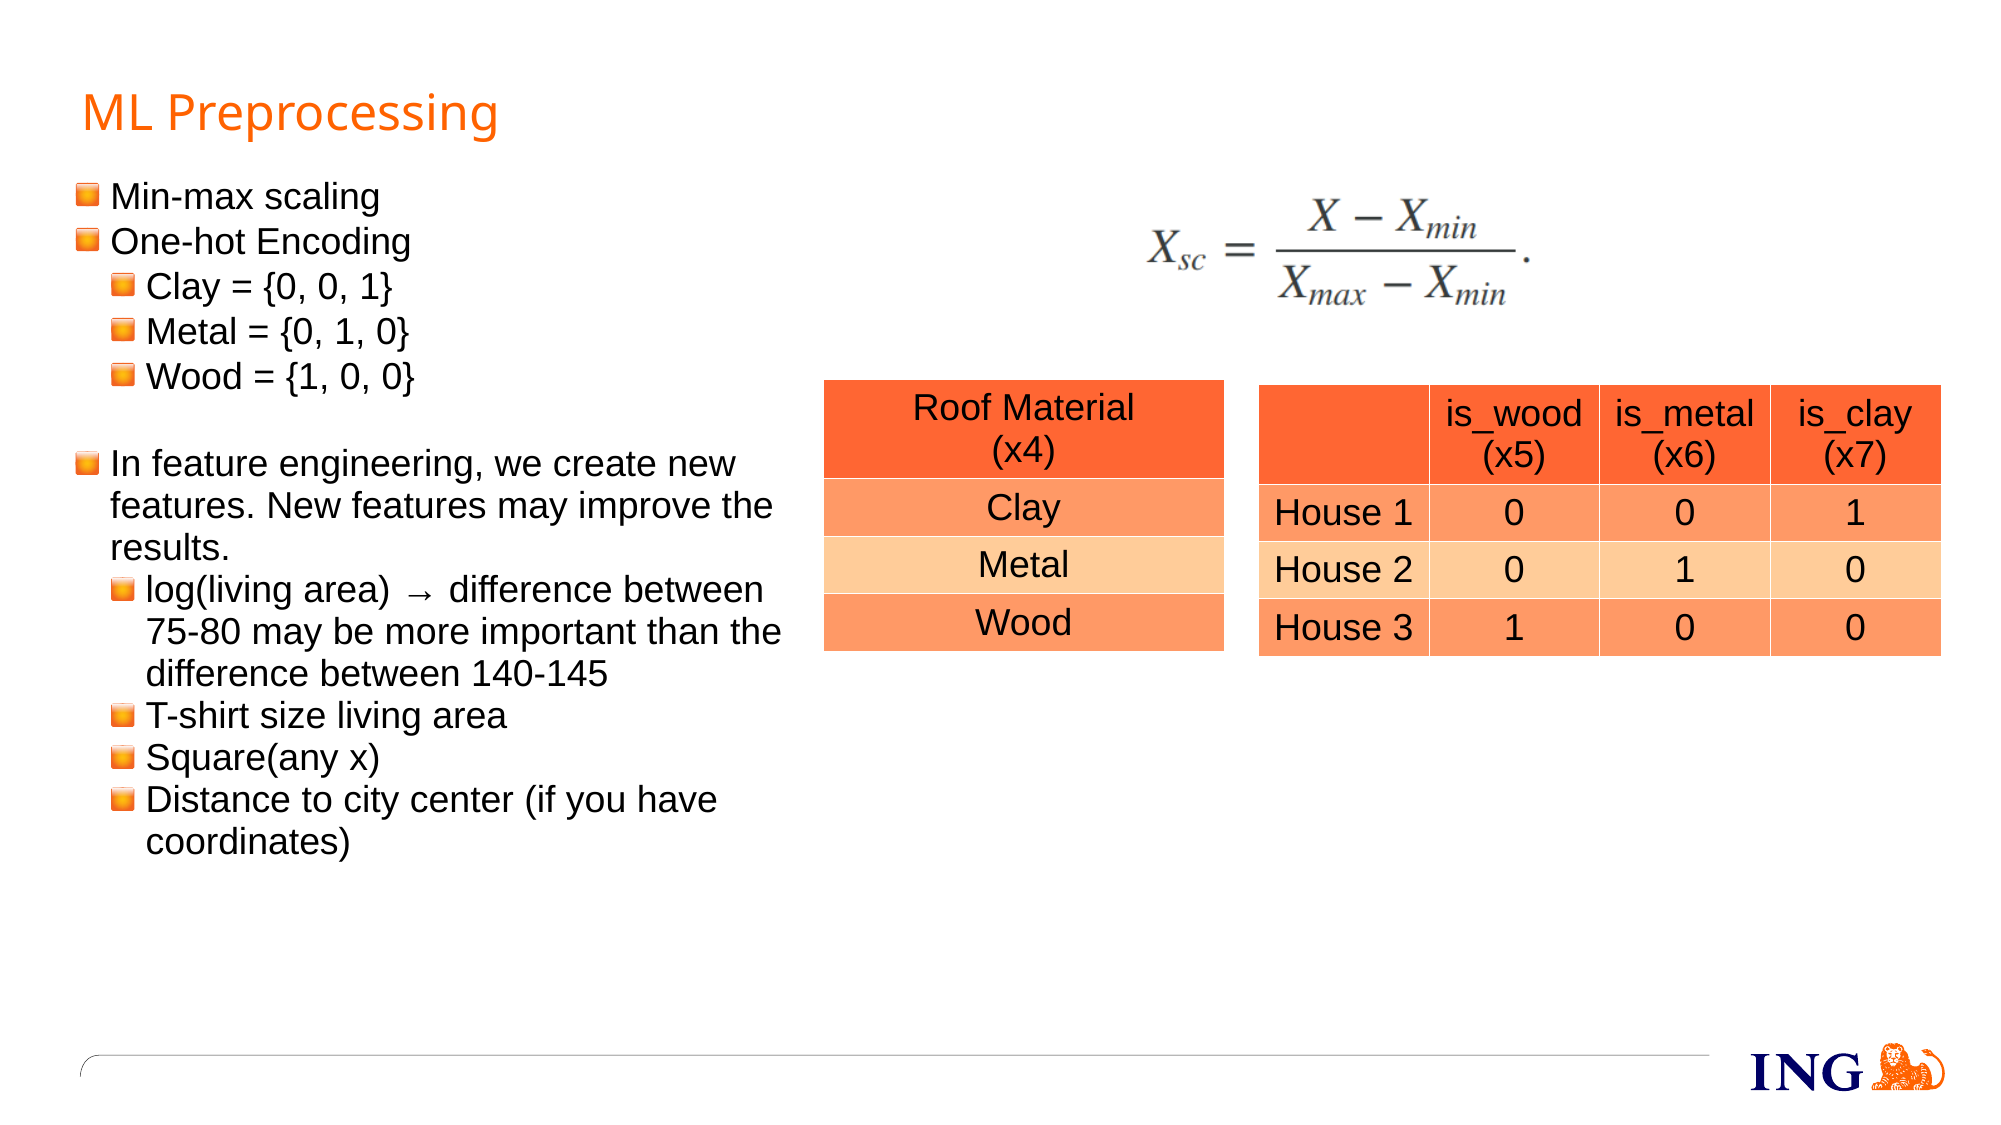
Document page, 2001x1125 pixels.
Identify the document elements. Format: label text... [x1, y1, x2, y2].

table_cell 0 [1430, 542, 1599, 598]
table_cell 1 [1771, 485, 1941, 541]
table_cell 1 [1600, 542, 1770, 598]
table_cell 0 [1600, 599, 1770, 656]
table_cell House 1 [1259, 485, 1429, 541]
table_header is_clay (x7) [1771, 385, 1941, 484]
text_box ML Preprocessing [81, 84, 1936, 142]
table_header Roof Material (x4) [824, 380, 1224, 478]
table_header is_wood (x5) [1430, 385, 1599, 484]
table_cell Metal [824, 537, 1224, 593]
text_box Min-max scaling One-hot Encoding Clay = {0, 0, 1} Metal = {0, 1, 0} Wood = {1, 0, 0} [75, 172, 886, 315]
picture [1128, 163, 1576, 330]
table_cell 0 [1430, 485, 1599, 541]
table_cell House 3 [1259, 599, 1429, 656]
table_cell 0 [1771, 599, 1941, 656]
table_cell House 2 [1259, 542, 1429, 598]
table_cell 0 [1600, 485, 1770, 541]
table_cell 0 [1771, 542, 1941, 598]
table_header [1259, 385, 1429, 484]
table_cell Wood [824, 594, 1224, 651]
table_header is_metal (x6) [1600, 385, 1770, 484]
text_box In feature engineering, we create new features. New features may improve the results. log(living area) → difference between 75-80 may be more important than the difference between 140-145 T-shirt size living area Square(any x) Distance to city center (if you have coordinates) [60, 435, 811, 870]
table_cell 1 [1430, 599, 1599, 656]
table_cell Clay [824, 479, 1224, 536]
